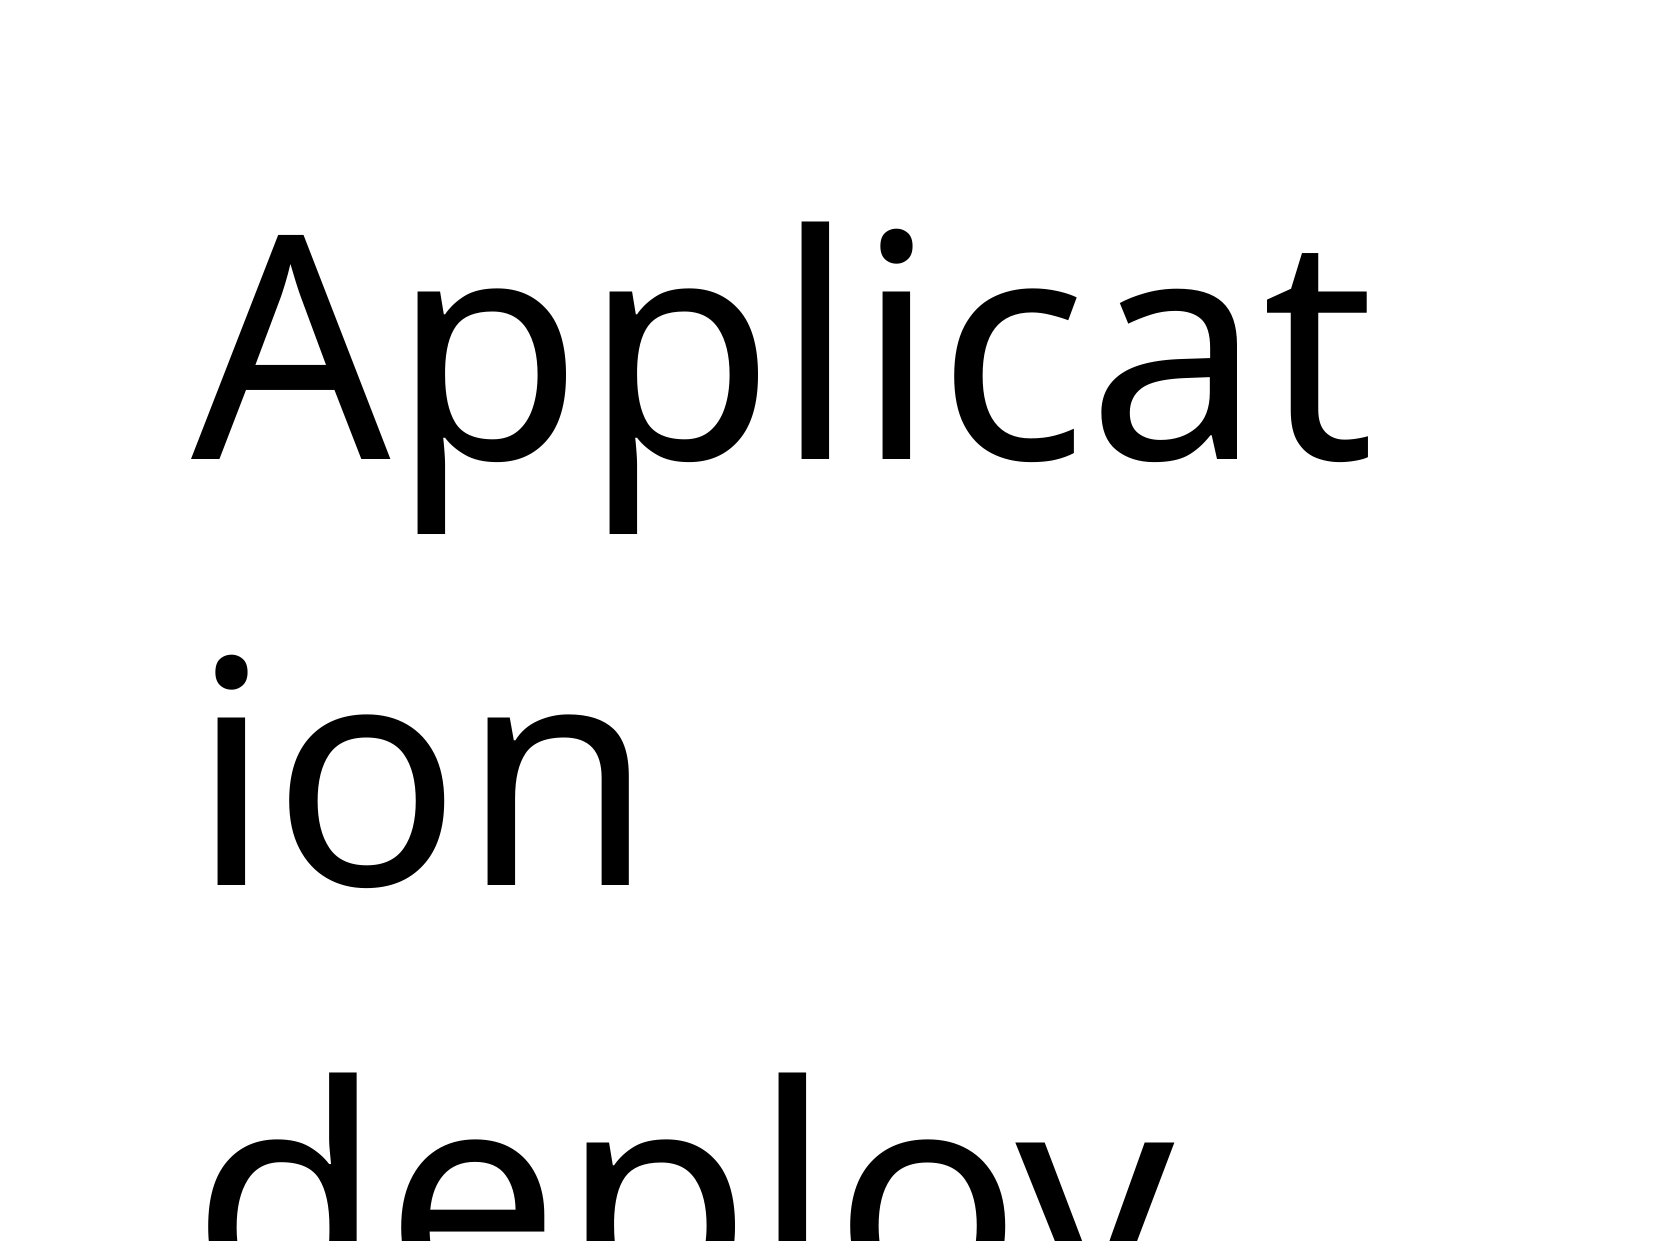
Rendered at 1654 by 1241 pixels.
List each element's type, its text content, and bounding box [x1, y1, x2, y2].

text_box Application deployment [177, 118, 1459, 1123]
